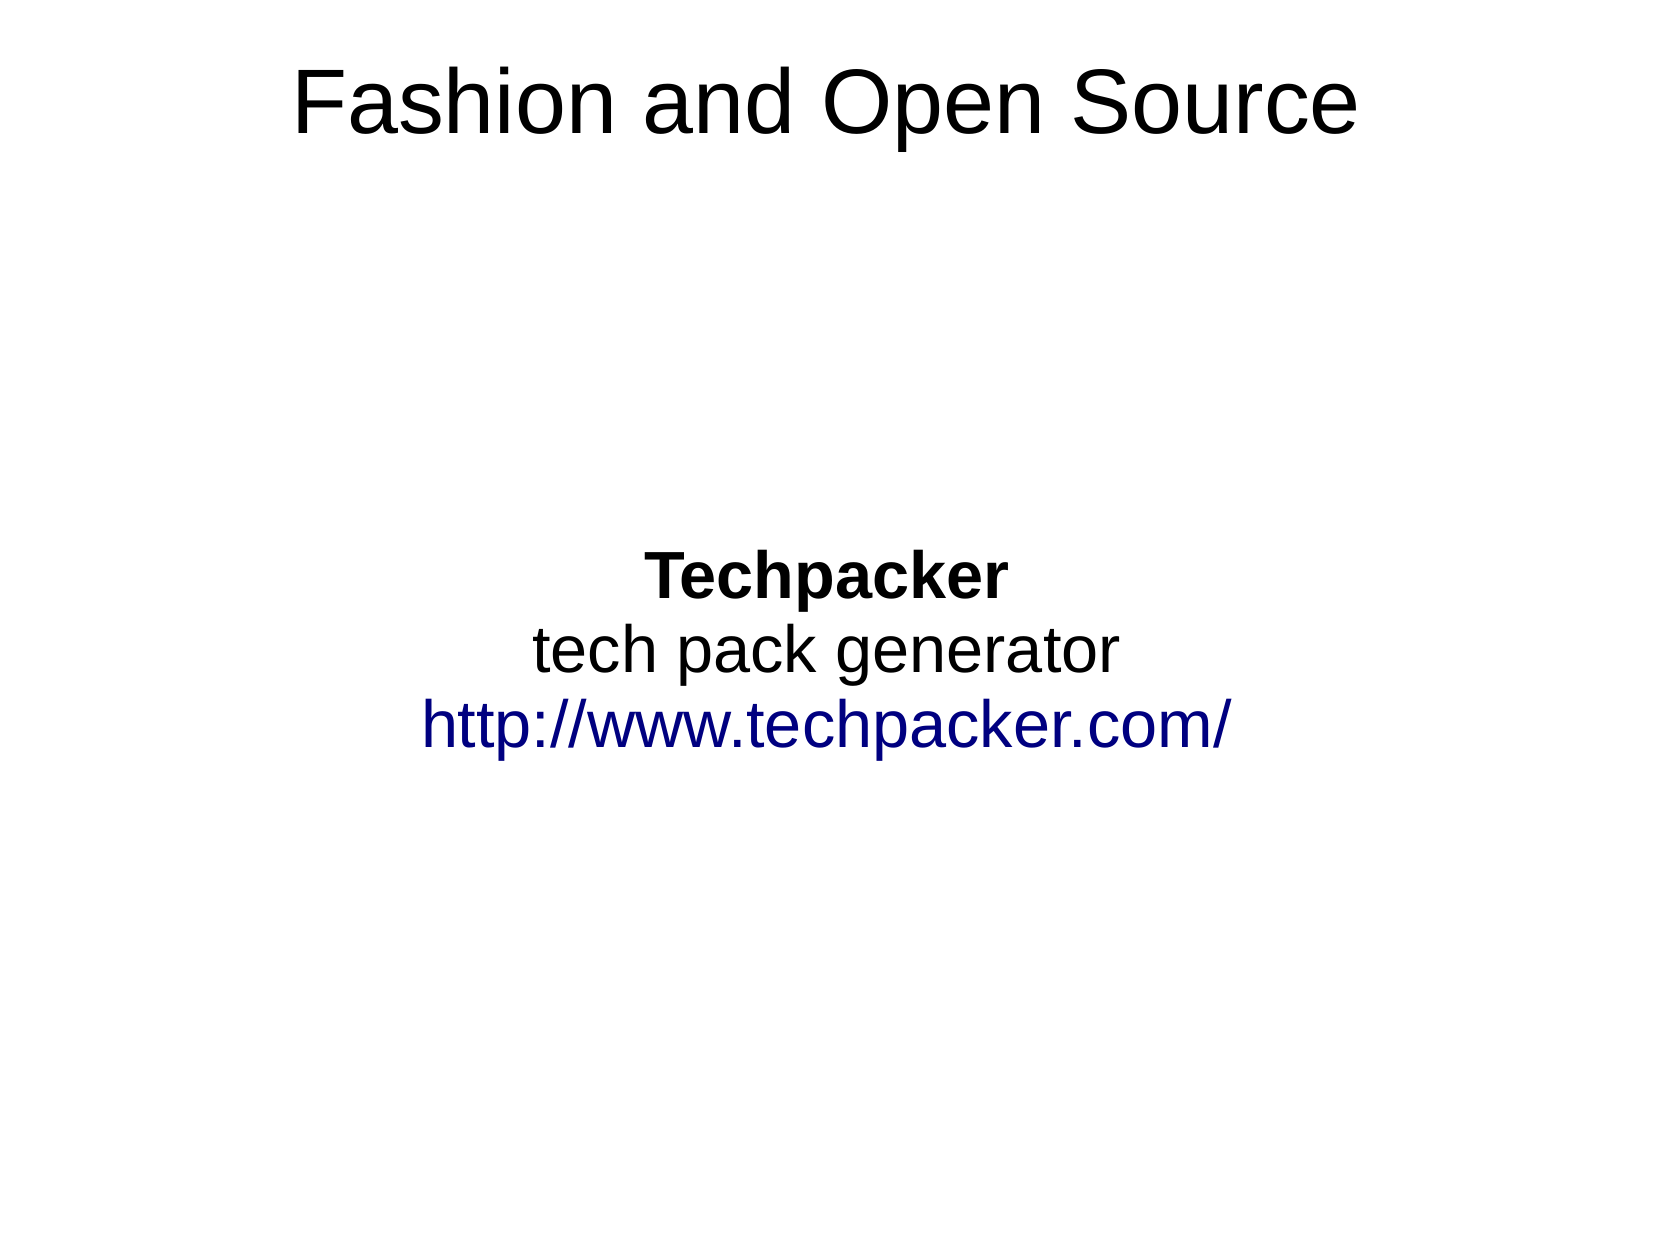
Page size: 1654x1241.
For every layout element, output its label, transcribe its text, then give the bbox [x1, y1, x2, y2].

title Fashion and Open Source [82, 49, 1571, 257]
subtitle Techpacker tech pack generator http://www.techpacker.com/ [82, 290, 1571, 1010]
